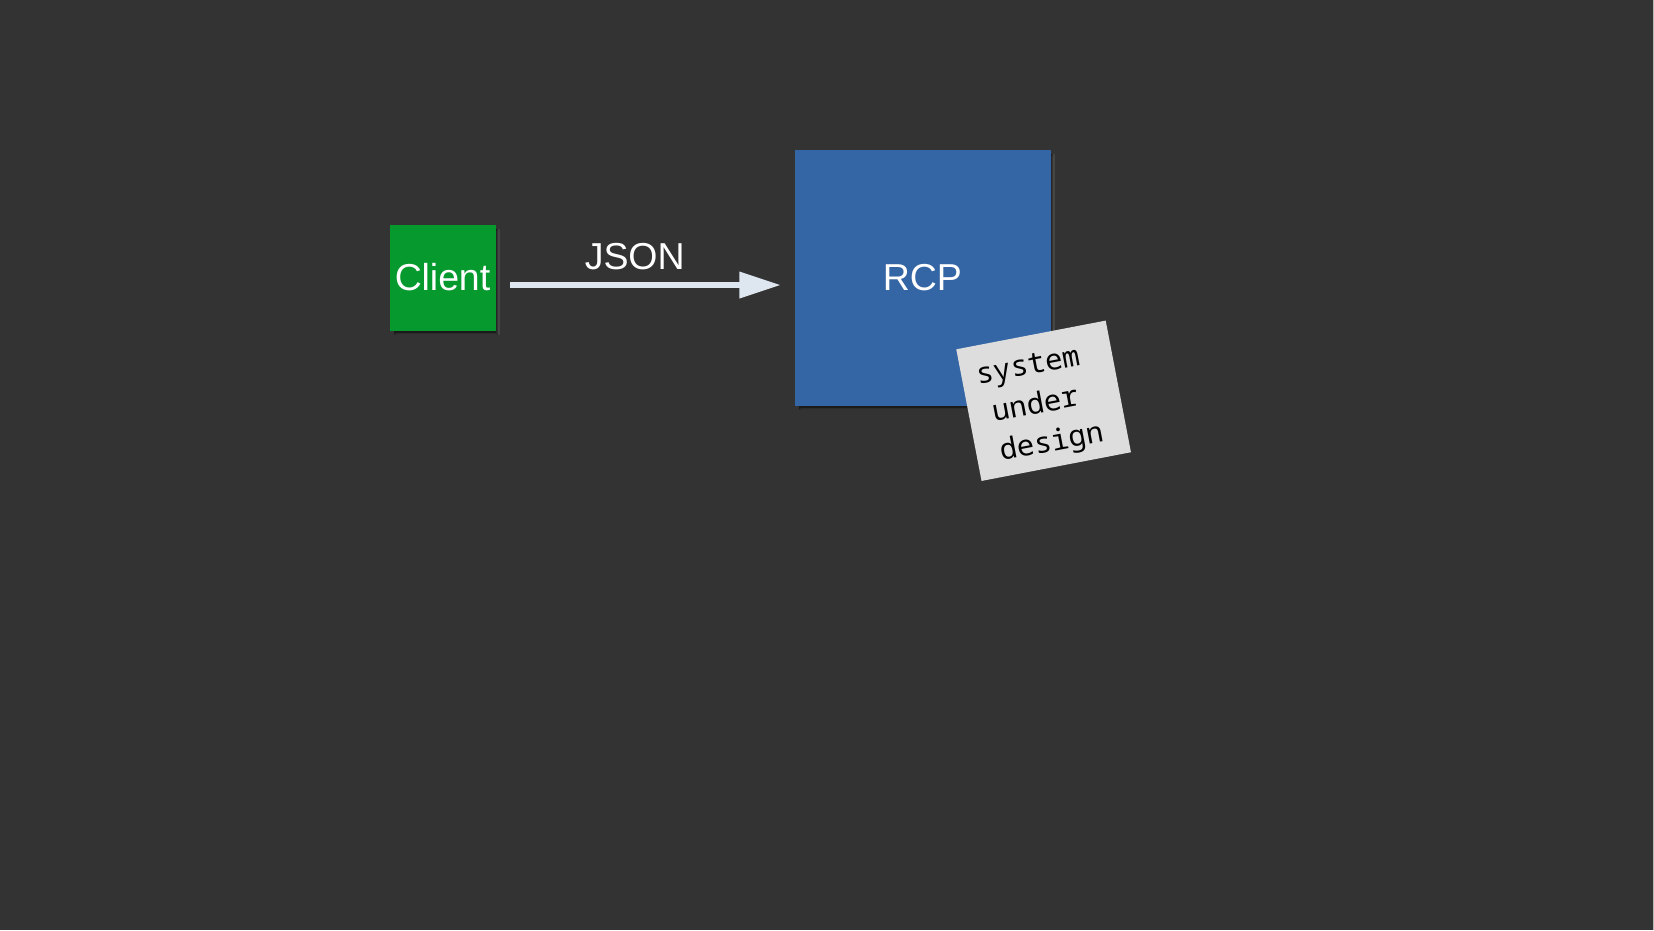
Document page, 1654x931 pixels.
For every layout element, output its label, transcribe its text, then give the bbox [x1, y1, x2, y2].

text_box Client [390, 225, 496, 331]
text_box system under design [956, 320, 1126, 451]
text_box JSON [570, 228, 700, 286]
text_box RCP [795, 150, 1051, 406]
